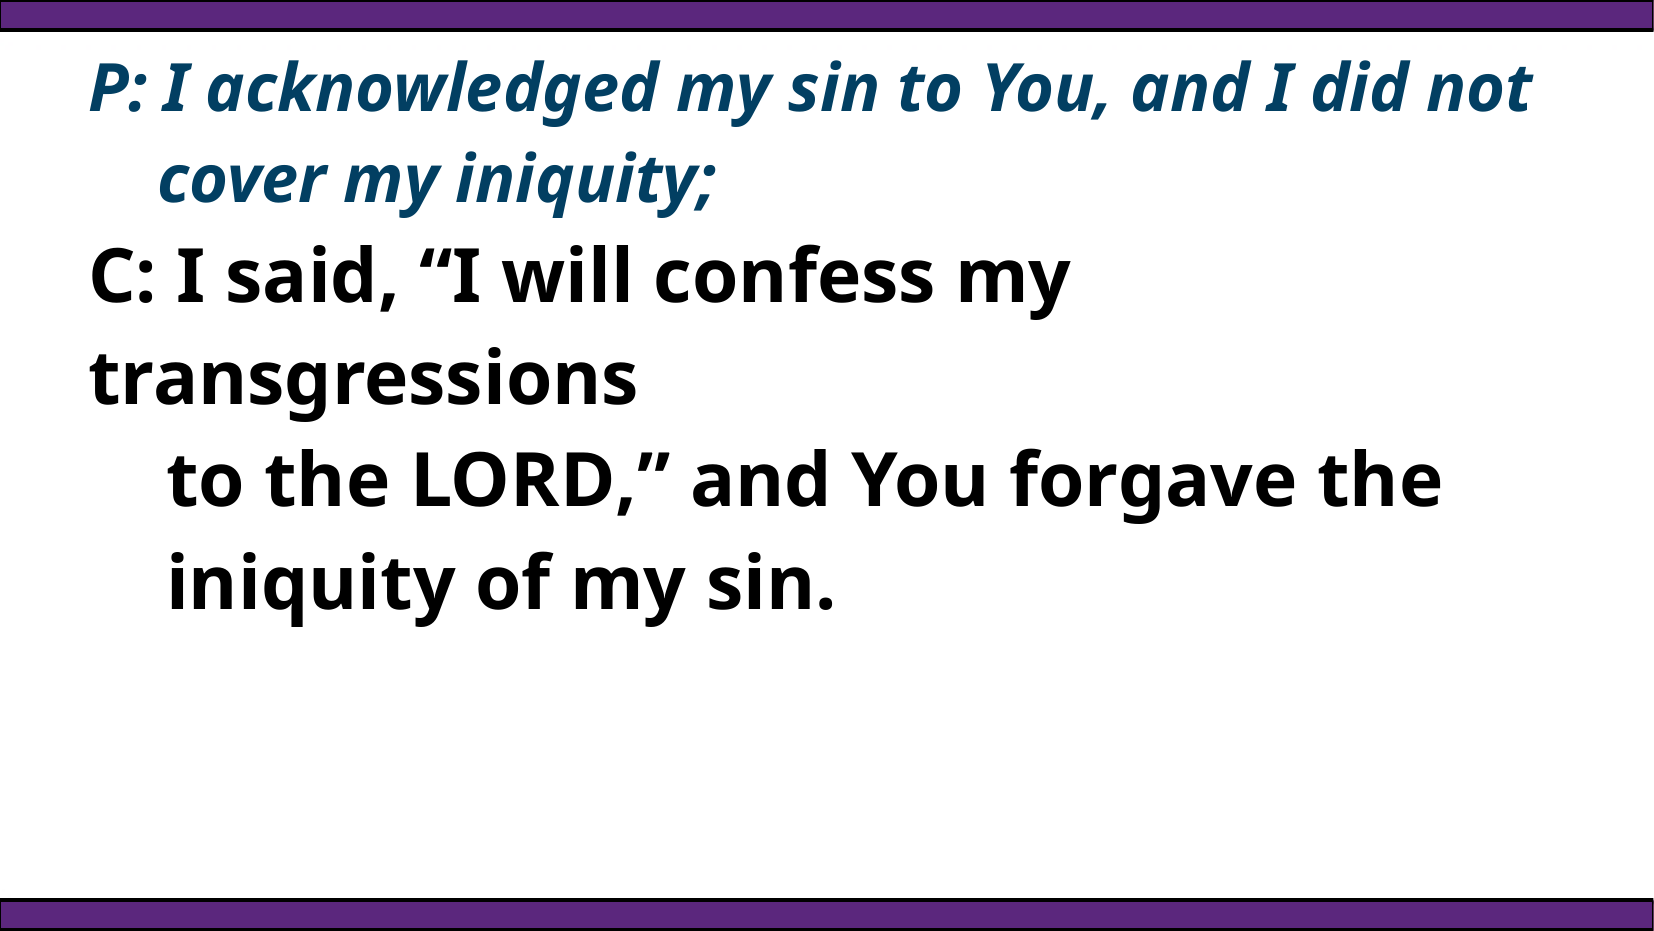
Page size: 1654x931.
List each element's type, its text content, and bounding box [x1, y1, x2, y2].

text_box [0, 900, 1654, 931]
text_box [0, 0, 1654, 31]
text_box P: I acknowledged my sin to You, and I did not cover my iniquity; C: I said, “I will confess my transgressions to the Lord,” and You forgave the iniquity of my sin. [73, 33, 1589, 525]
picture [0, 31, 1654, 900]
